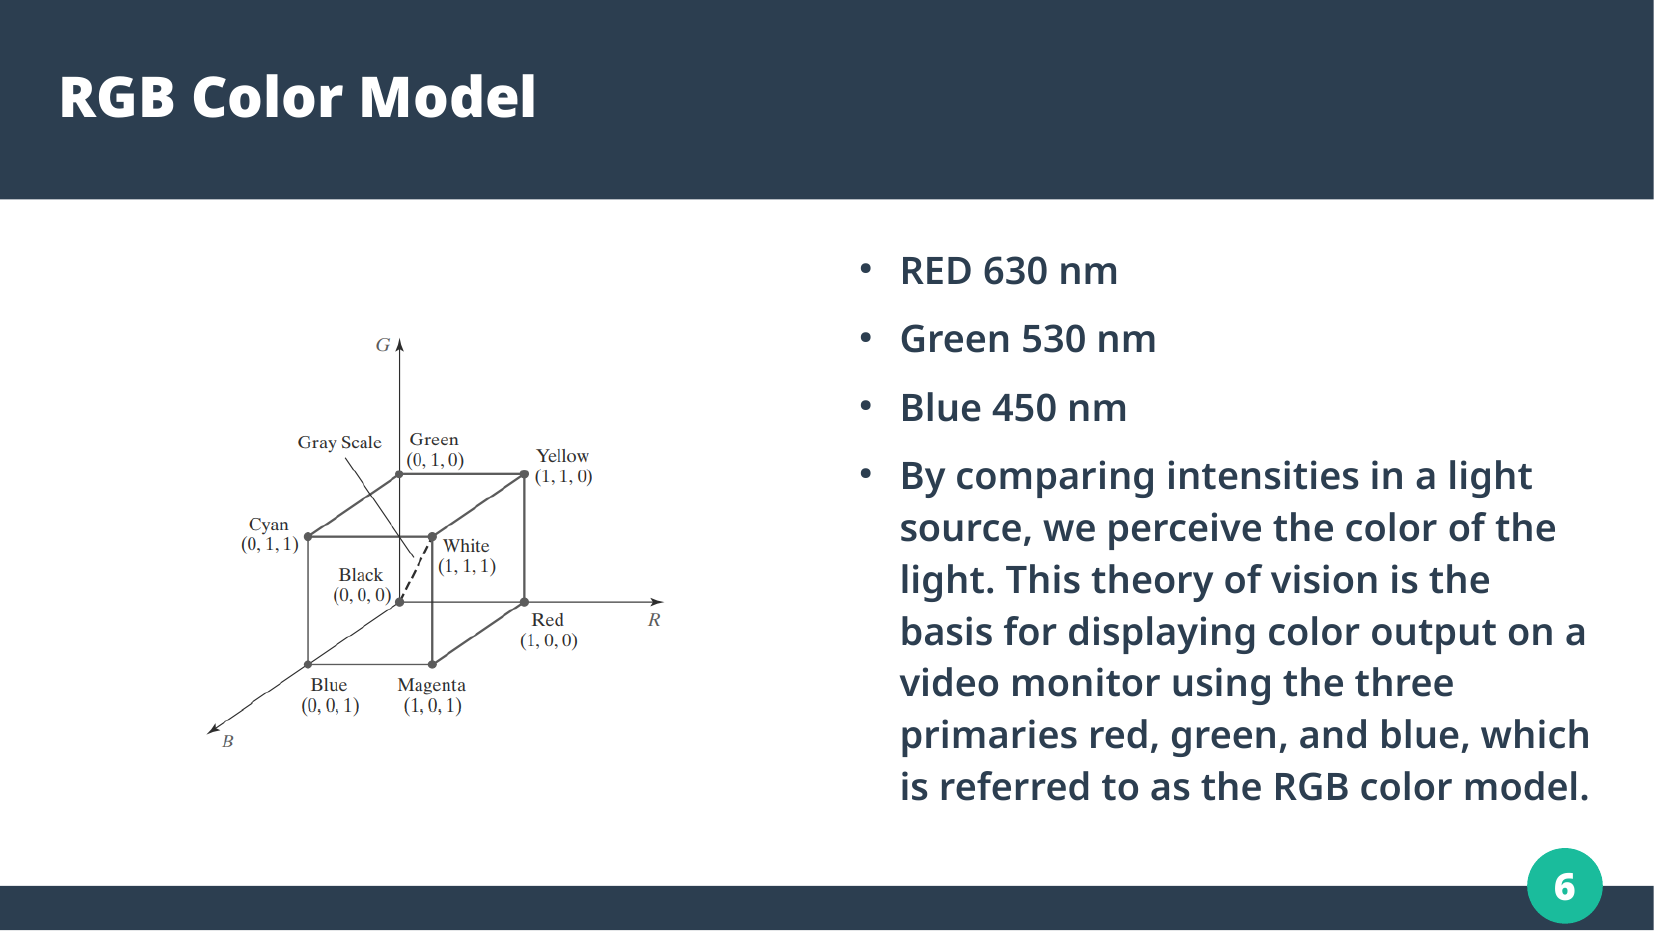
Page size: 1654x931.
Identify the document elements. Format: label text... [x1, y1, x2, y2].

list RED 630 nm Green 530 nm Blue 450 nm By comparing intensities in a light source, we perceive the color of the light. This theory of vision is the basis for displaying color output on a video monitor using the three primaries red, green, and blue, which is referred to as the RGB color model. [845, 243, 1596, 864]
picture [58, 248, 809, 859]
title RGB Color Model [59, 37, 1595, 155]
